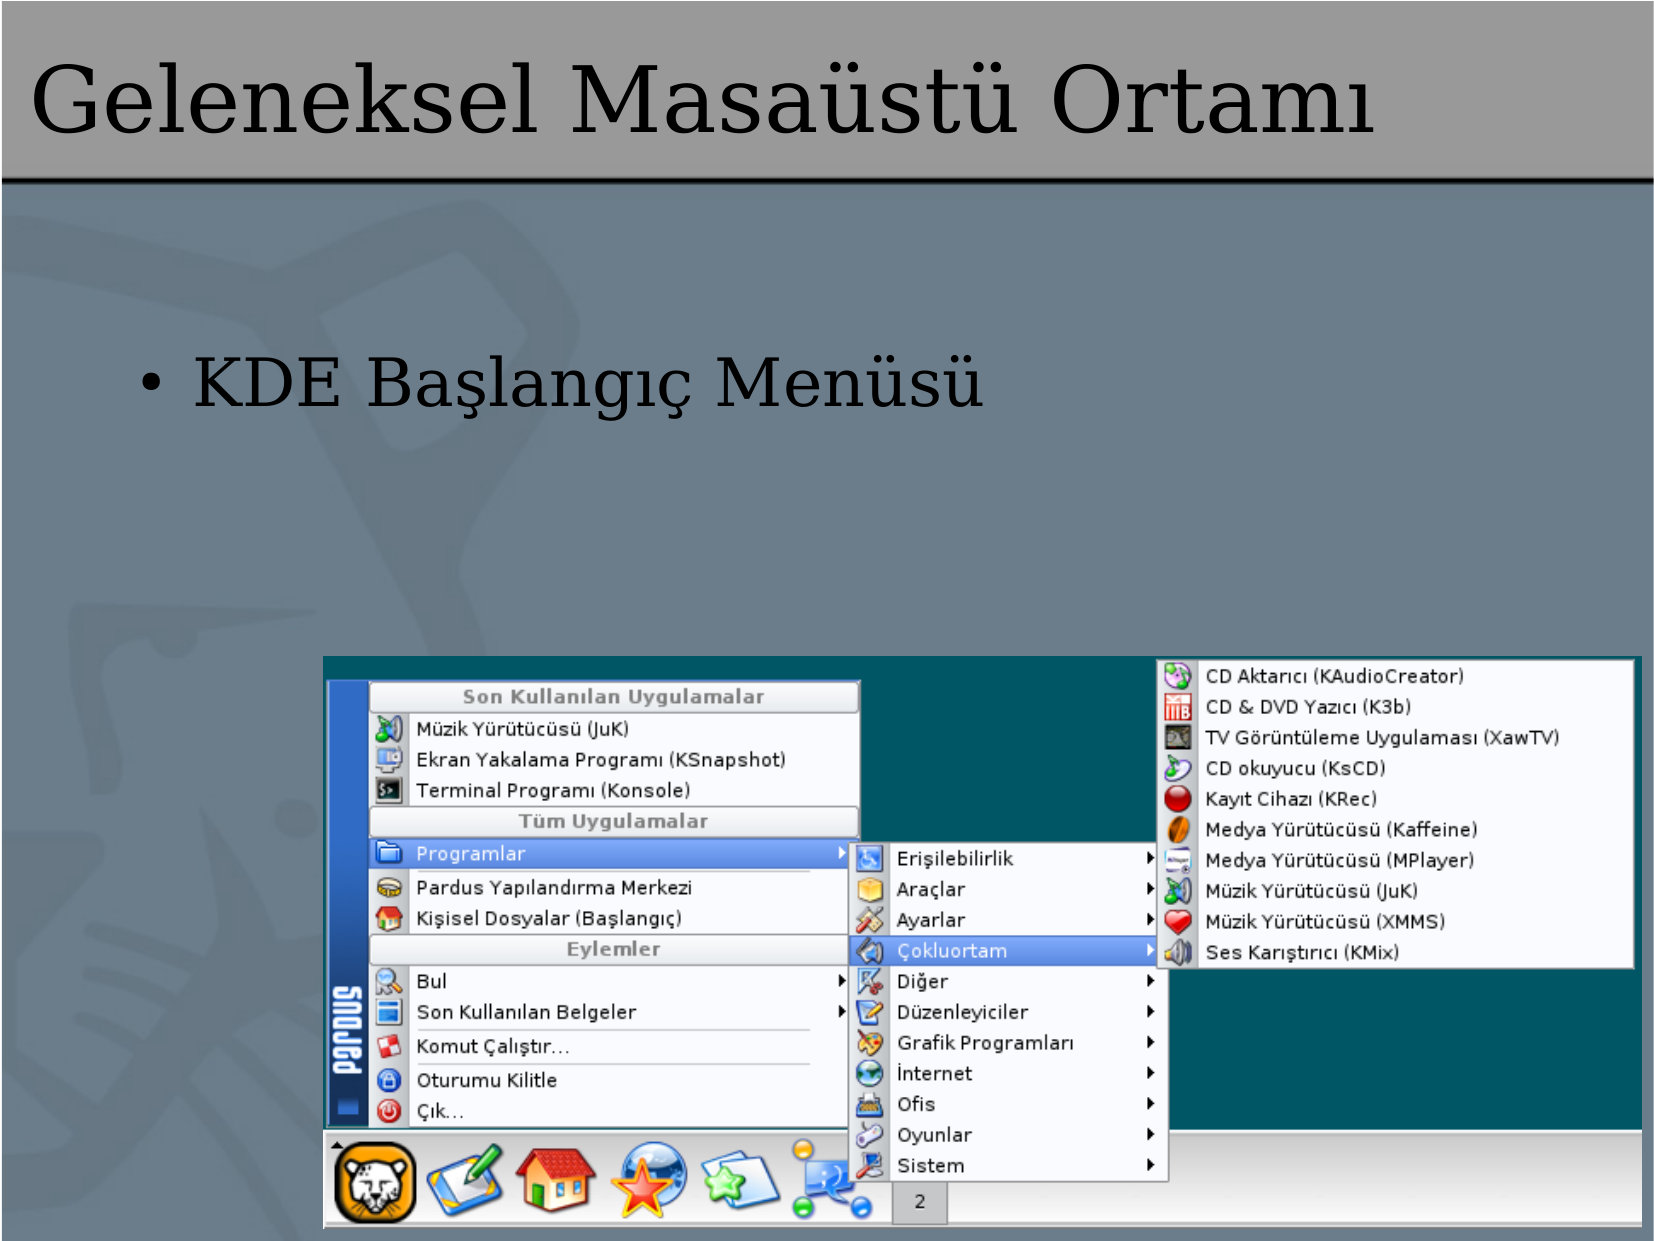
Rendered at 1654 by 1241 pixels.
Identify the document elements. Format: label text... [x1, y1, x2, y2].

picture [1, 1, 1654, 1241]
title Geleneksel Masaüstü Ortamı [0, 0, 1410, 204]
list KDE Başlangıç Menüsü [121, 344, 1534, 1127]
